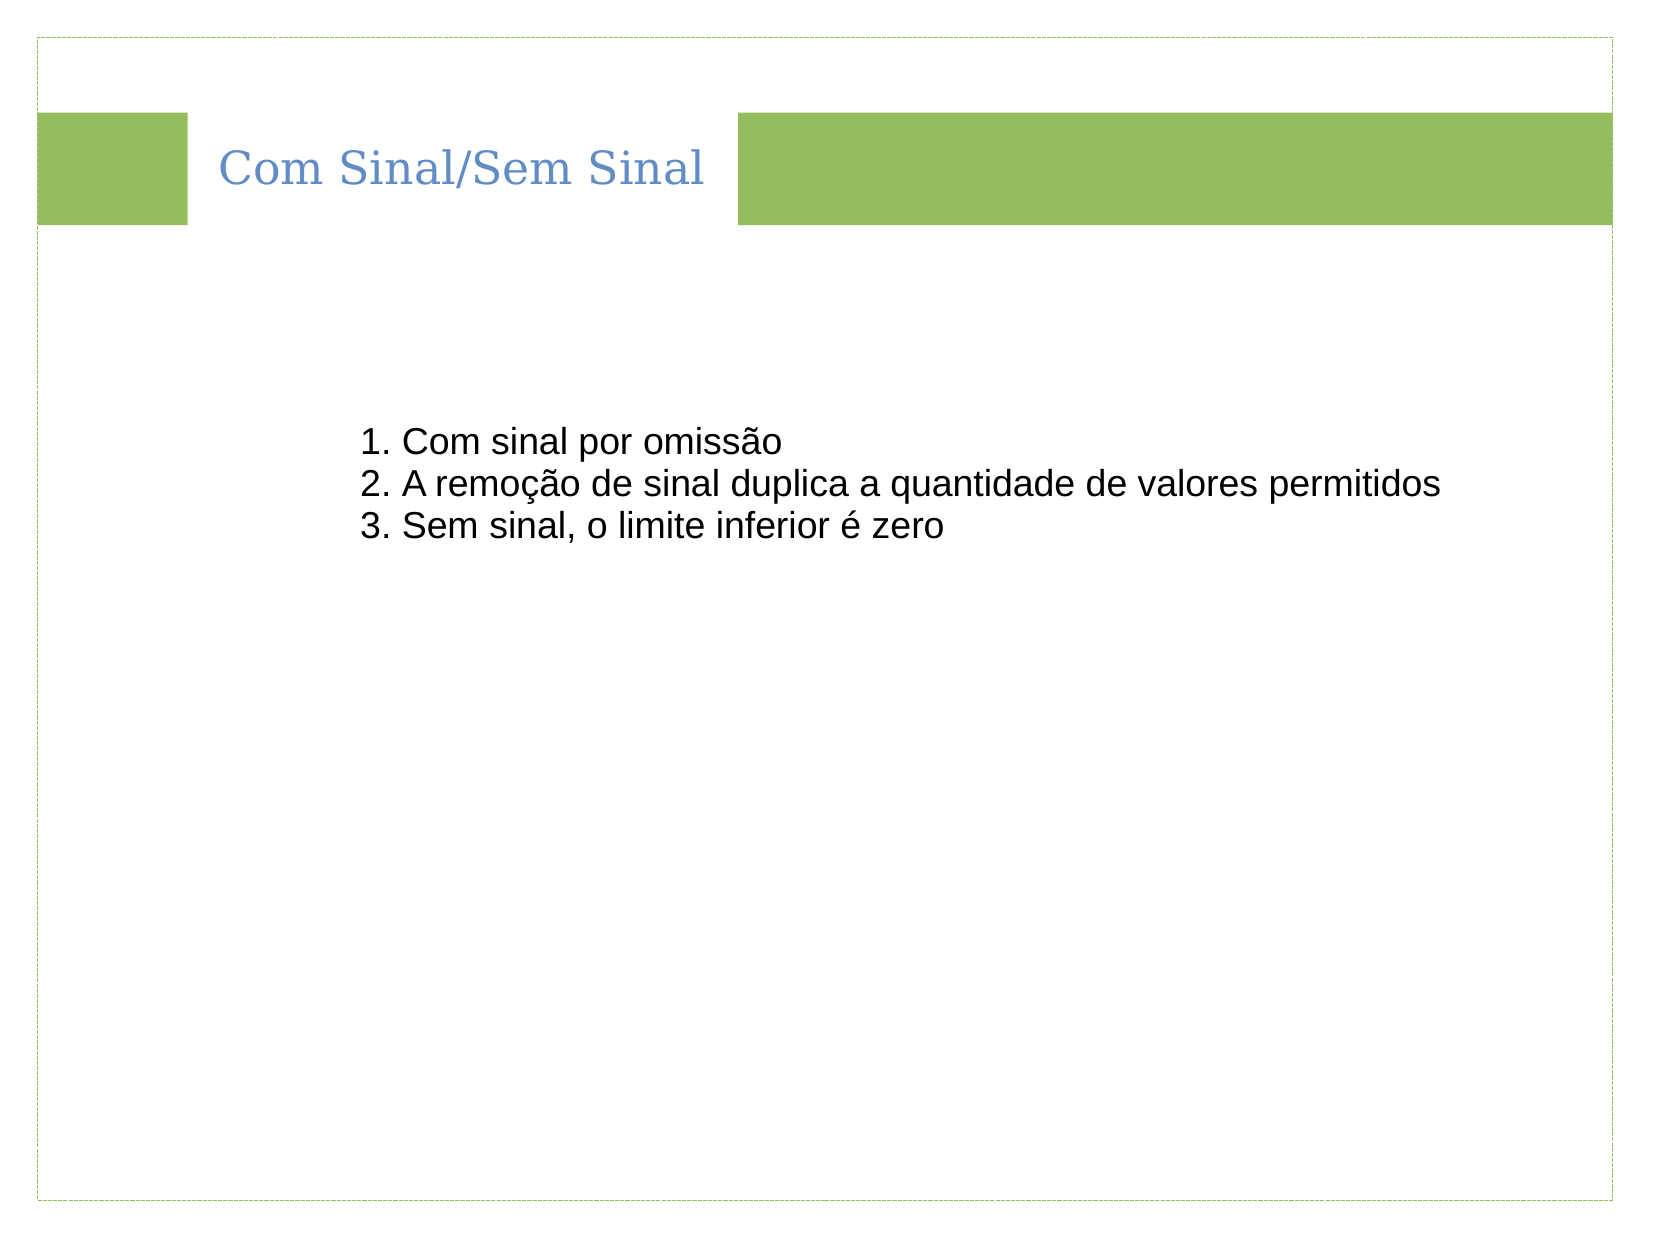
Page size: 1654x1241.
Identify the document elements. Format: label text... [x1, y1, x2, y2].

text_box Com Sinal/Sem Sinal [203, 134, 721, 203]
text_box Com sinal por omissão A remoção de sinal duplica a quantidade de valores permitidos Sem sinal, o limite inferior é zero [345, 413, 1460, 555]
text_box [37, 112, 188, 226]
text_box [738, 112, 1613, 226]
